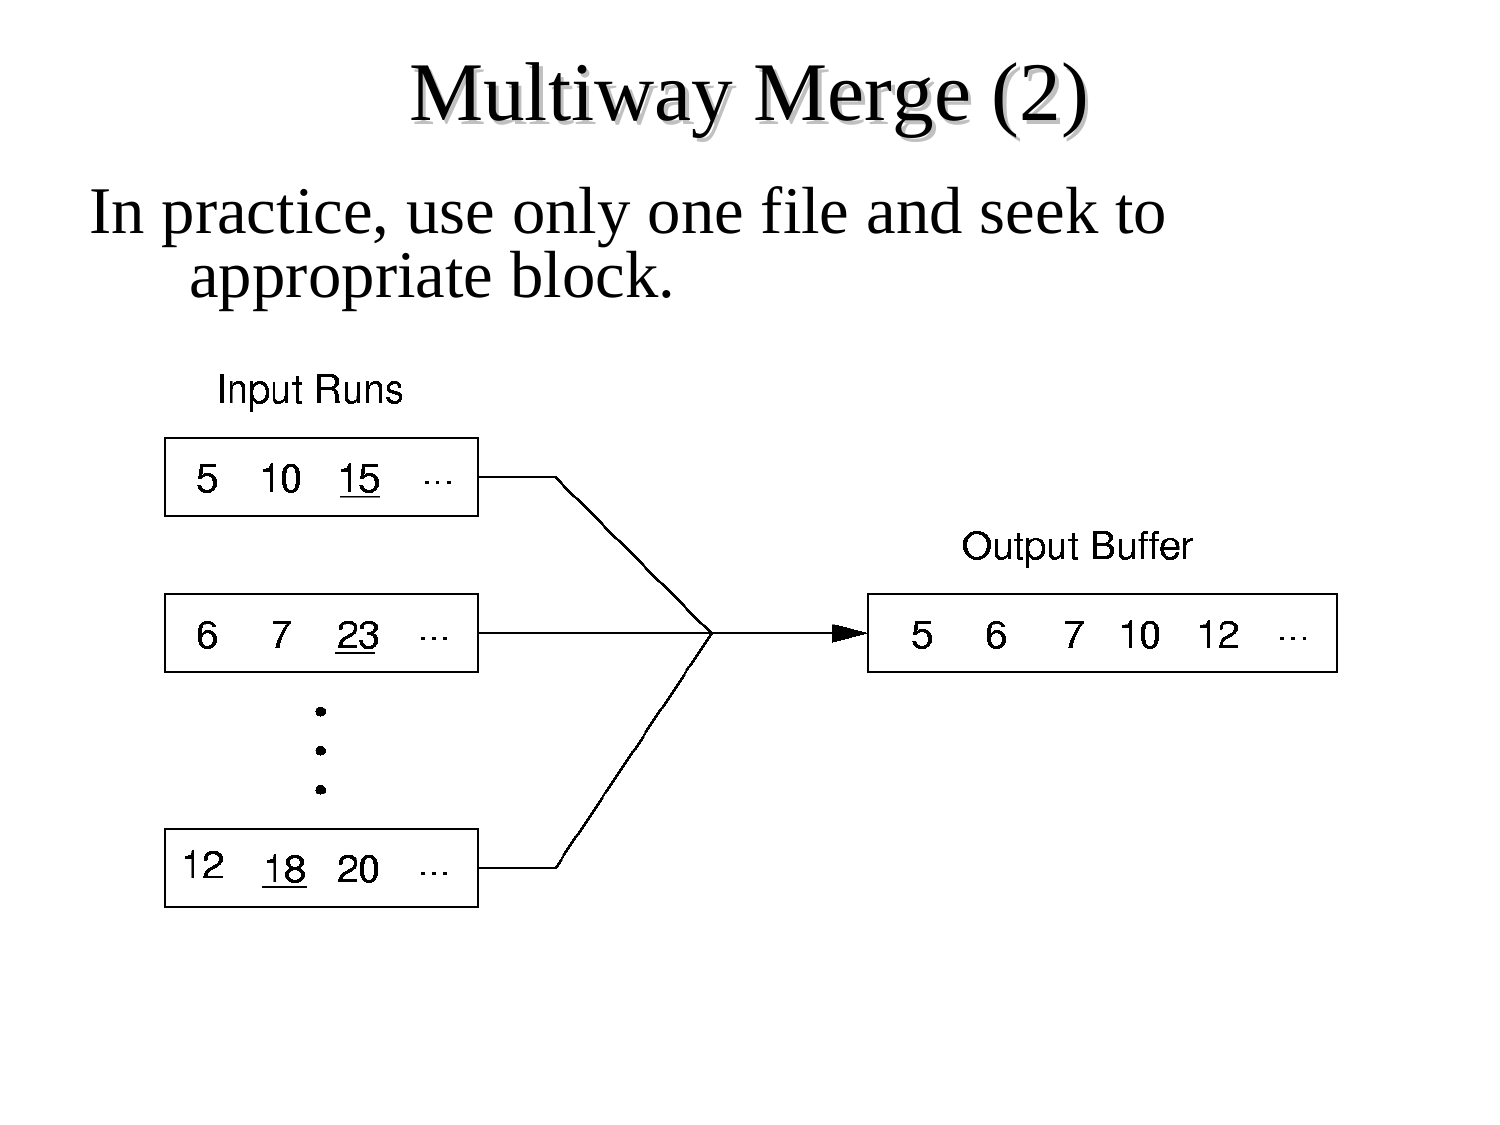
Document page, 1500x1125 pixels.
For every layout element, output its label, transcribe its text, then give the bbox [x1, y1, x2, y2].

list In practice, use only one file and seek to appropriate block. [74, 174, 1425, 338]
picture [125, 337, 1373, 947]
title Multiway Merge (2) [74, 24, 1425, 150]
